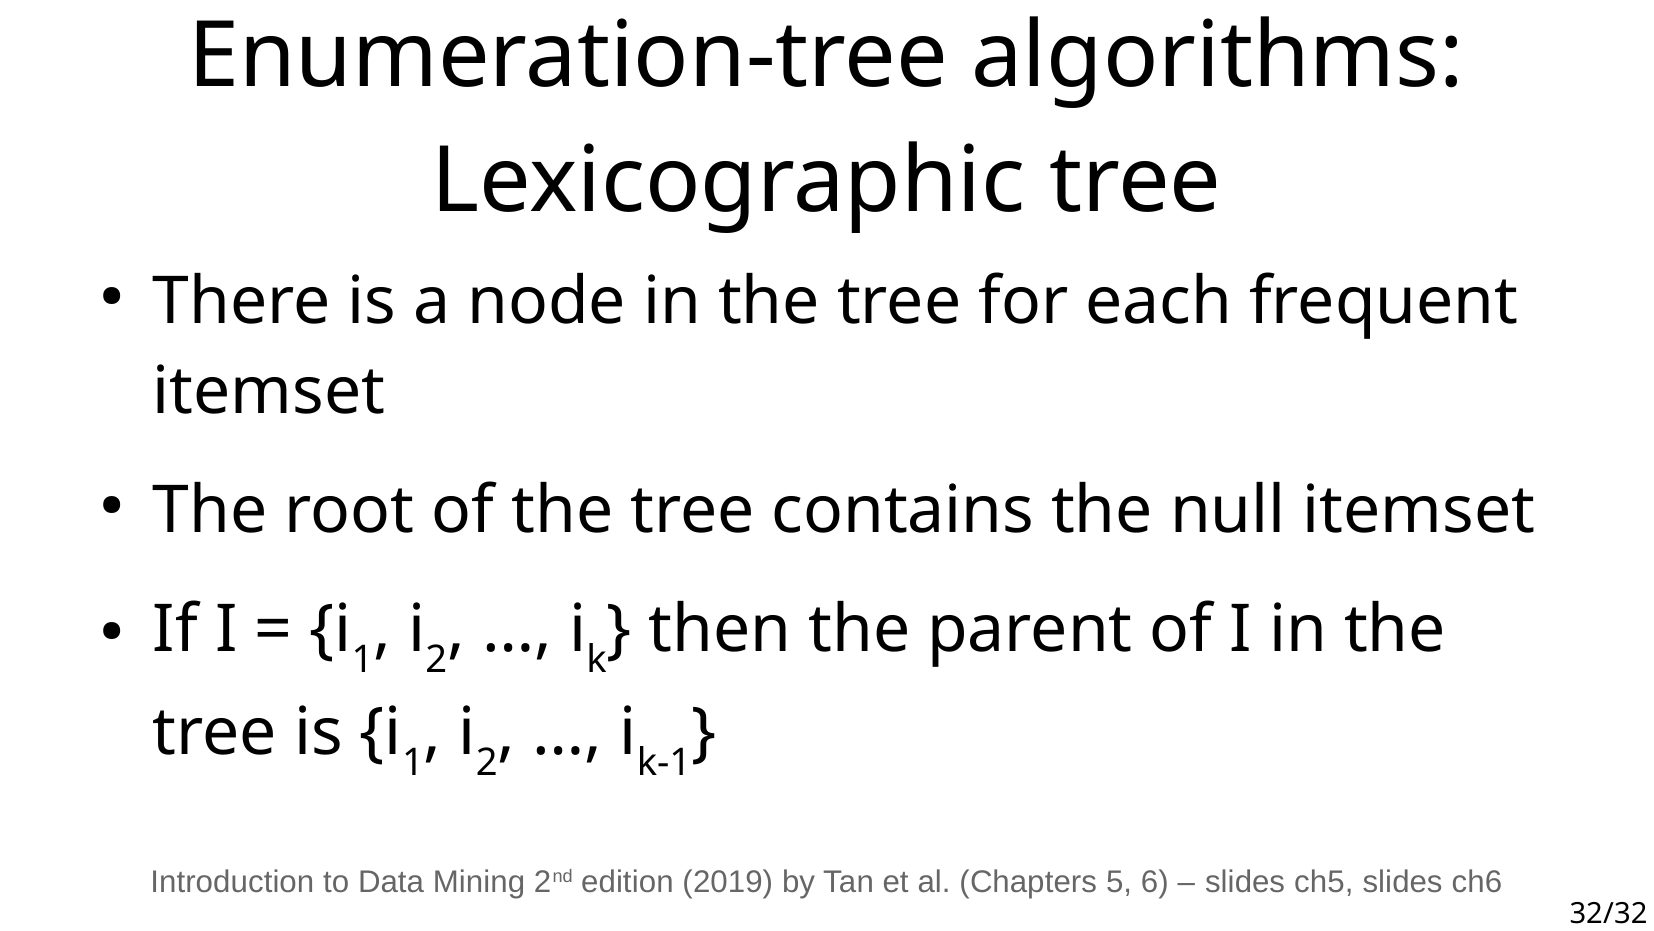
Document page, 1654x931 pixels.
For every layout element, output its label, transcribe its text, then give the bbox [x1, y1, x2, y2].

list There is a node in the tree for each frequent itemset The root of the tree contains the null itemset If I = {i1, i2, …, ik} then the parent of I in the tree is {i1, i2, …, ik-1} [82, 253, 1571, 793]
title Enumeration-tree algorithms: Lexicographic tree [82, 0, 1571, 243]
text_box Introduction to Data Mining 2nd edition (2019) by Tan et al. (Chapters 5, 6) – slides ch5, slides ch6 [7, 857, 1646, 916]
